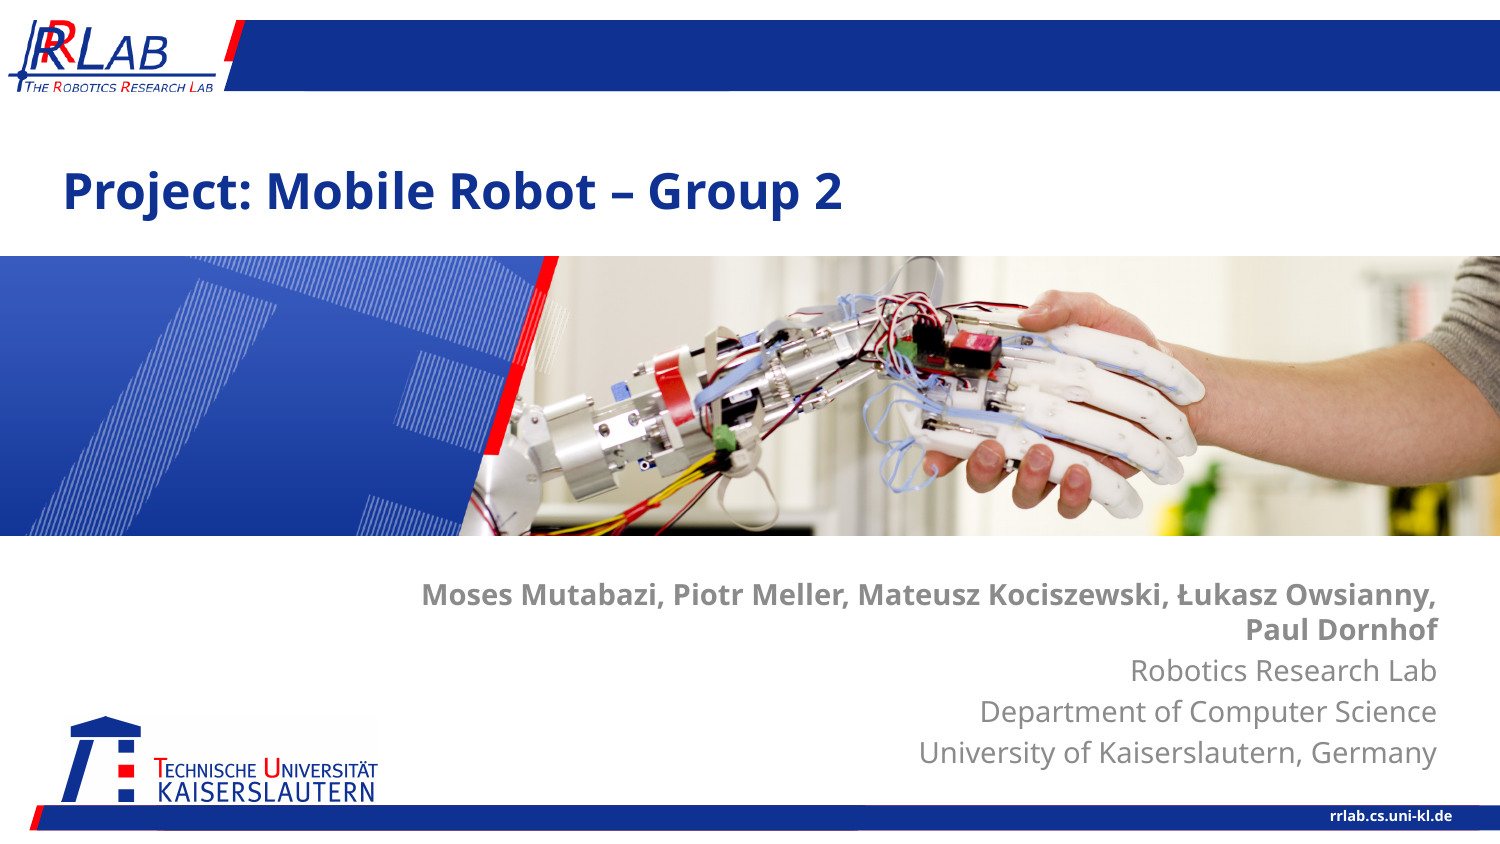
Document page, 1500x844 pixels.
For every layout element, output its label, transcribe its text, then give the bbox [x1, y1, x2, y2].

picture [8, 20, 216, 92]
subtitle Moses Mutabazi, Piotr Meller, Mateusz Kociszewski, Łukasz Owsianny, Paul Dornhof Robotics Research Lab Department of Computer Science University of Kaiserslautern, Germany [395, 582, 1453, 804]
picture [61, 716, 378, 802]
title Project: Mobile Robot – Group 2 [47, 93, 1453, 256]
picture [0, 256, 1500, 536]
